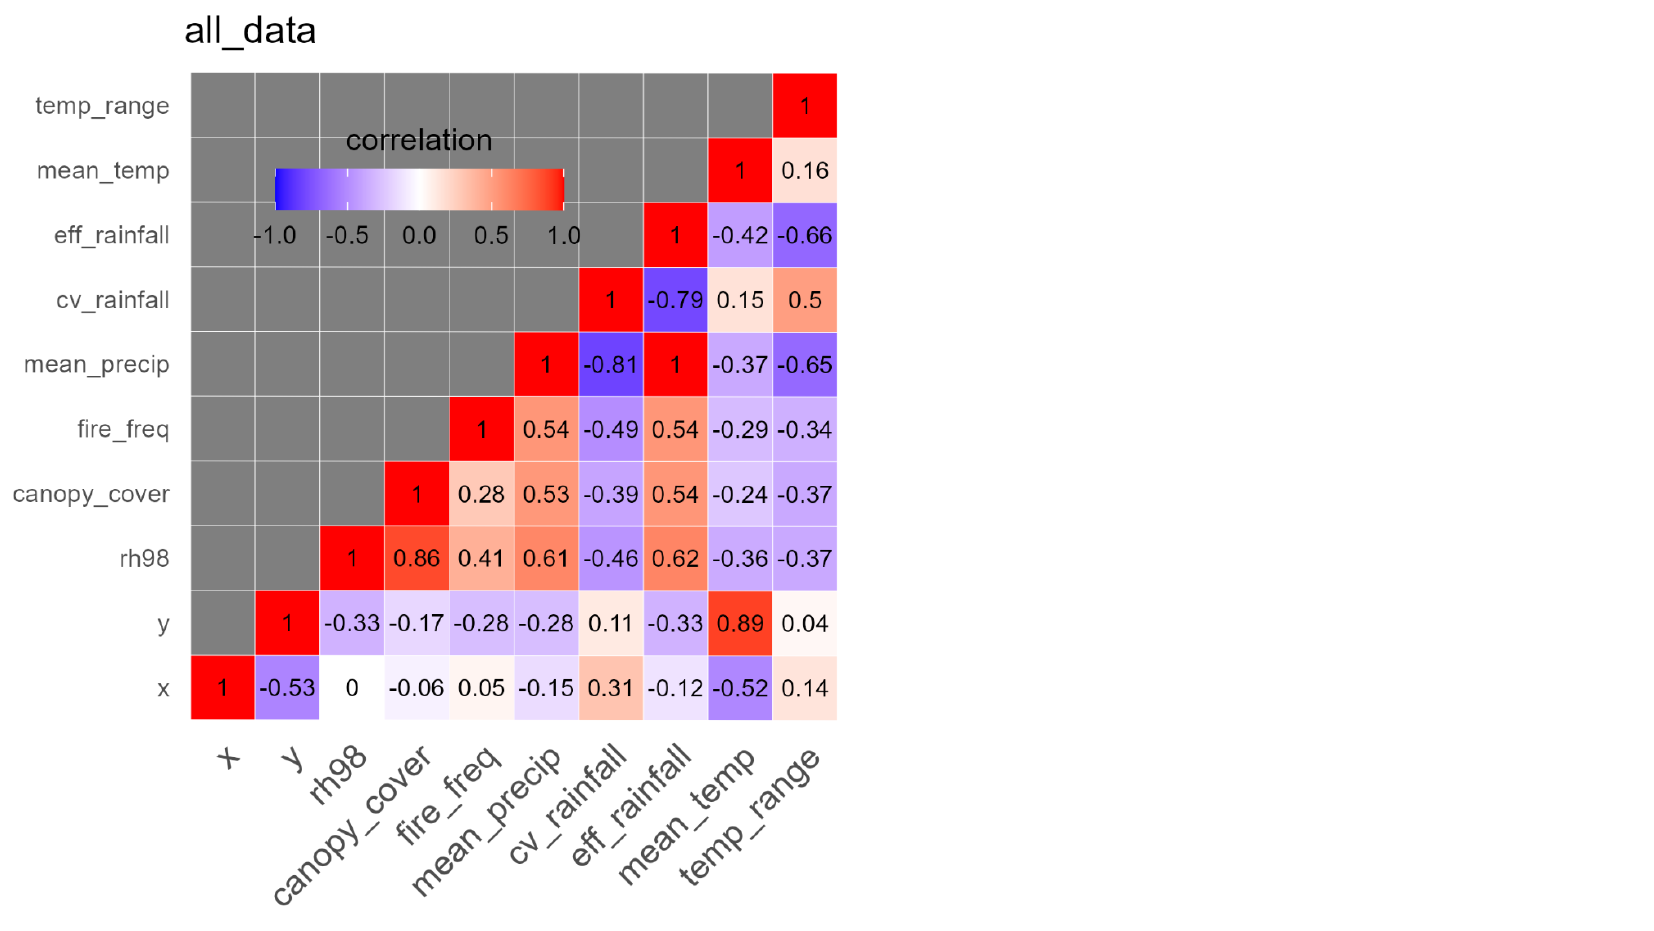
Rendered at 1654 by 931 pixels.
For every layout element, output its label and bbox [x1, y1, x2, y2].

picture [0, 0, 886, 931]
